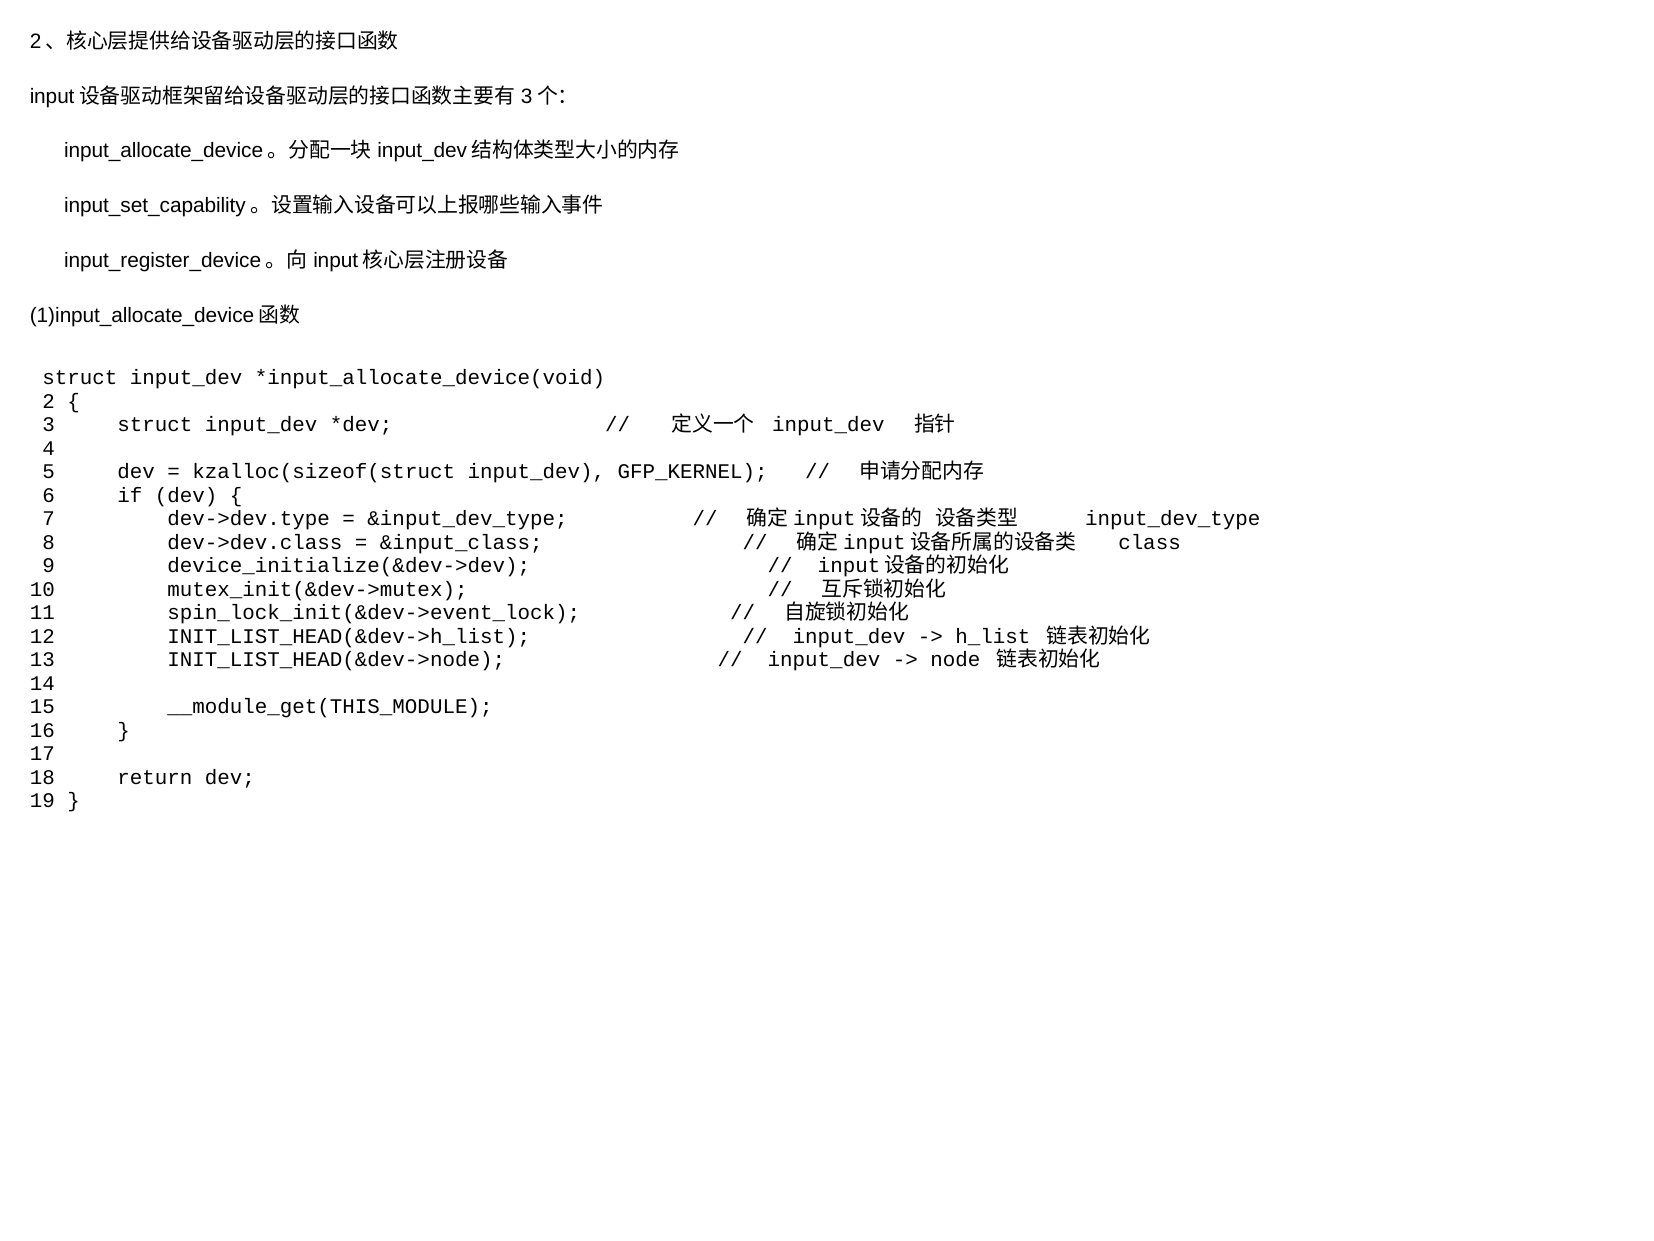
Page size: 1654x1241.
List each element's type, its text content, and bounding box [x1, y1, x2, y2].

text_box 2、核心层提供给设备驱动层的接口函数 input设备驱动框架留给设备驱动层的接口函数主要有3个： input_allocate_device。分配一块input_dev结构体类型大小的内存 input_set_capability。设置输入设备可以上报哪些输入事件 input_register_device。向input核心层注册设备 (1)input_allocate_device函数 [15, 17, 695, 360]
text_box struct input_dev *input_allocate_device(void) 2 { 3 struct input_dev *dev; // 定义一个 input_dev 指针 4 5 dev = kzalloc(sizeof(struct input_dev), GFP_KERNEL); // 申请分配内存 6 if (dev) { 7 dev->dev.type = &input_dev_type; // 确定input设备的 设备类型 input_dev_type 8 dev->dev.class = &input_class; // 确定input设备所属的设备类 class 9 device_initialize(&dev->dev); // input设备的初始化 10 mutex_init(&dev->mutex); // 互斥锁初始化 11 spin_lock_init(&dev->event_lock); // 自旋锁初始化 12 INIT_LIST_HEAD(&dev->h_list); // input_dev -> h_list 链表初始化 13 INIT_LIST_HEAD(&dev->node); // input_dev -> node 链表初始化 14 15 __module_get(THIS_MODULE); 16 } 17 18 return dev; 19 } [14, 360, 1276, 822]
